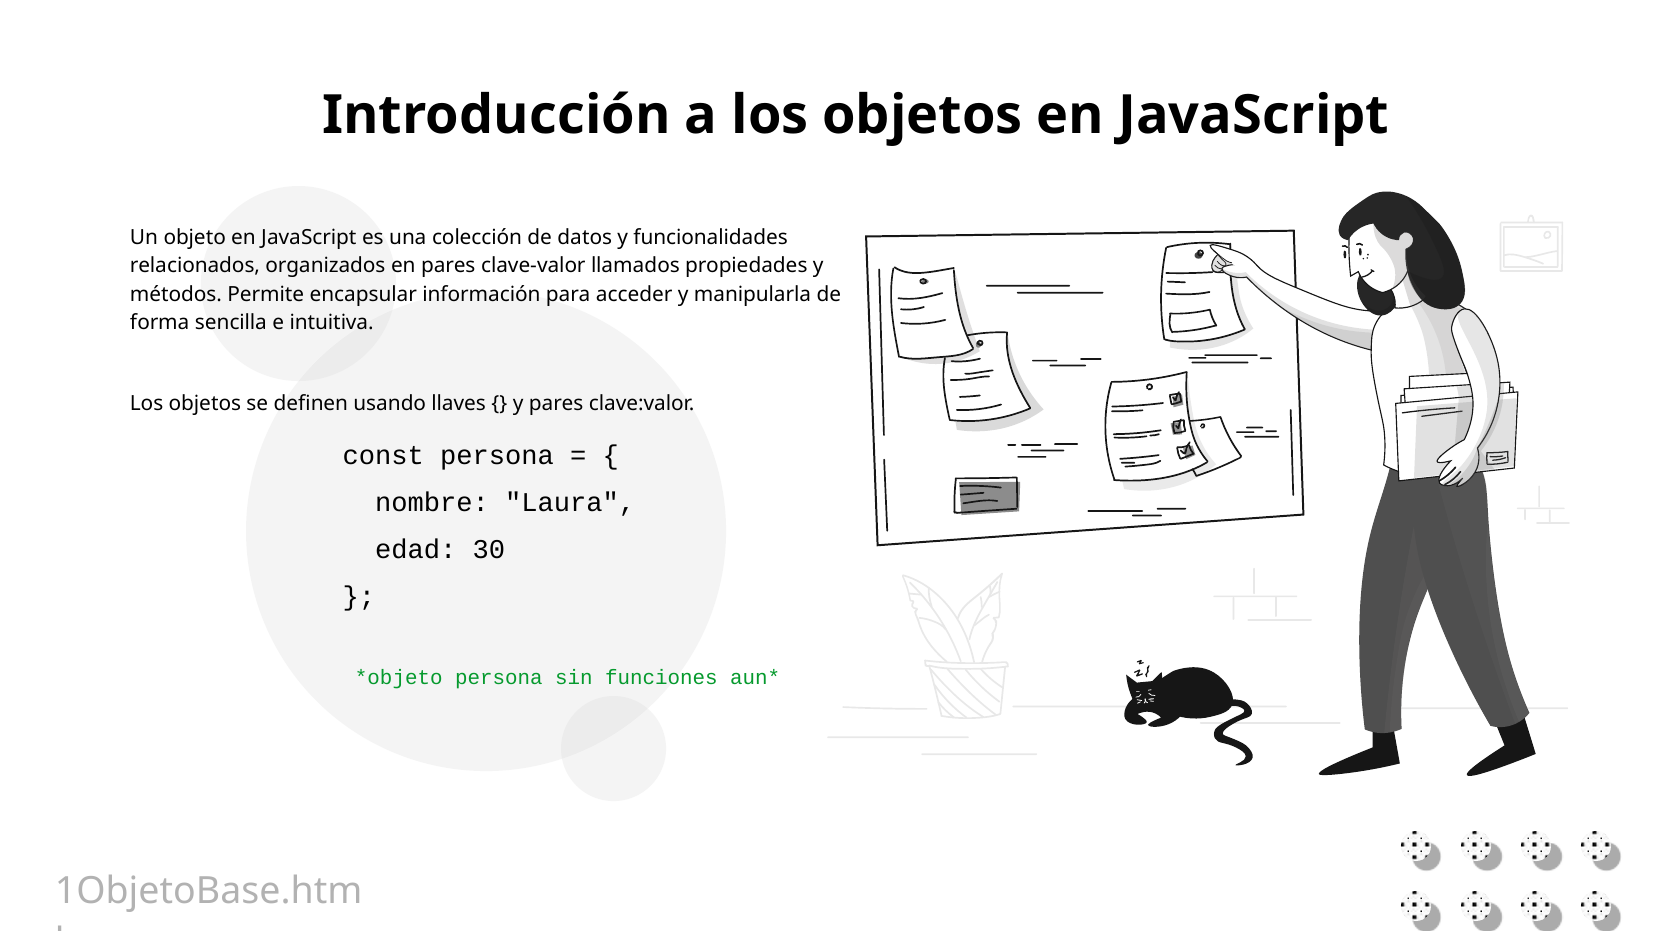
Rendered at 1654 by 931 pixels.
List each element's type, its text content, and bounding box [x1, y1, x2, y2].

title Introducción a los objetos en JavaScript [76, 35, 1565, 191]
picture [1461, 830, 1492, 862]
picture [1580, 830, 1612, 862]
picture [1461, 890, 1492, 922]
list Un objeto en JavaScript es una colección de datos y funcionalidades relacionados, organizados en pares clave-valor llamados propiedades y métodos. Permite encapsular información para acceder y manipularla de forma sencilla e intuitiva. Los objetos se definen usando llaves {} y pares clave:valor. const persona = { nombre: "Laura", edad: 30 }; *objeto persona sin funciones aun* [59, 169, 857, 827]
picture [1520, 831, 1552, 862]
text_box 1ObjetoBase.html [40, 856, 384, 923]
picture [1580, 890, 1612, 922]
picture [1400, 830, 1432, 862]
picture [1400, 890, 1432, 922]
picture [1520, 890, 1552, 922]
